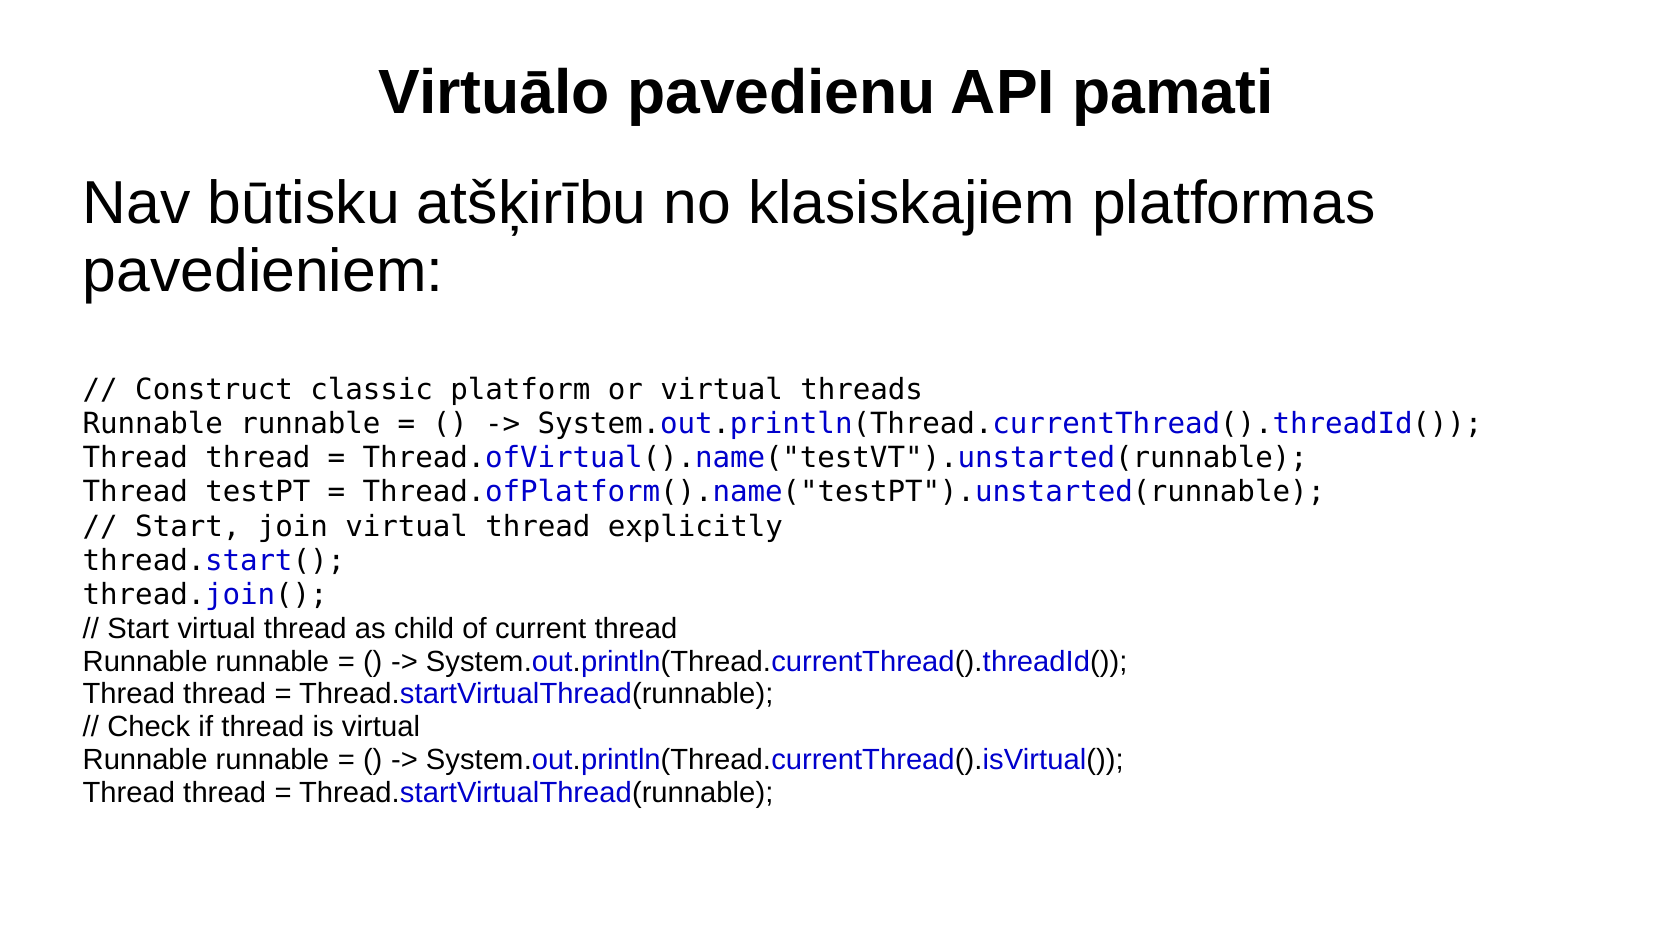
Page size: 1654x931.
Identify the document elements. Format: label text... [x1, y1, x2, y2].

title Virtuālo pavedienu API pamati [82, 37, 1571, 147]
list Nav būtisku atšķirību no klasiskajiem platformas pavedieniem: // Construct classic platform or virtual threads Runnable runnable = () -> System.out.println(Thread.currentThread().threadId()); Thread thread = Thread.ofVirtual().name("testVT").unstarted(runnable); Thread testPT = Thread.ofPlatform().name("testPT").unstarted(runnable); // Start, join virtual thread explicitly thread.start(); thread.join(); // Start virtual thread as child of current thread Runnable runnable = () -> System.out.println(Thread.currentThread().threadId()); Thread thread = Thread.startVirtualThread(runnable); // Check if thread is virtual Runnable runnable = () -> System.out.println(Thread.currentThread().isVirtual()); Thread thread = Thread.startVirtualThread(runnable); [82, 168, 1538, 889]
